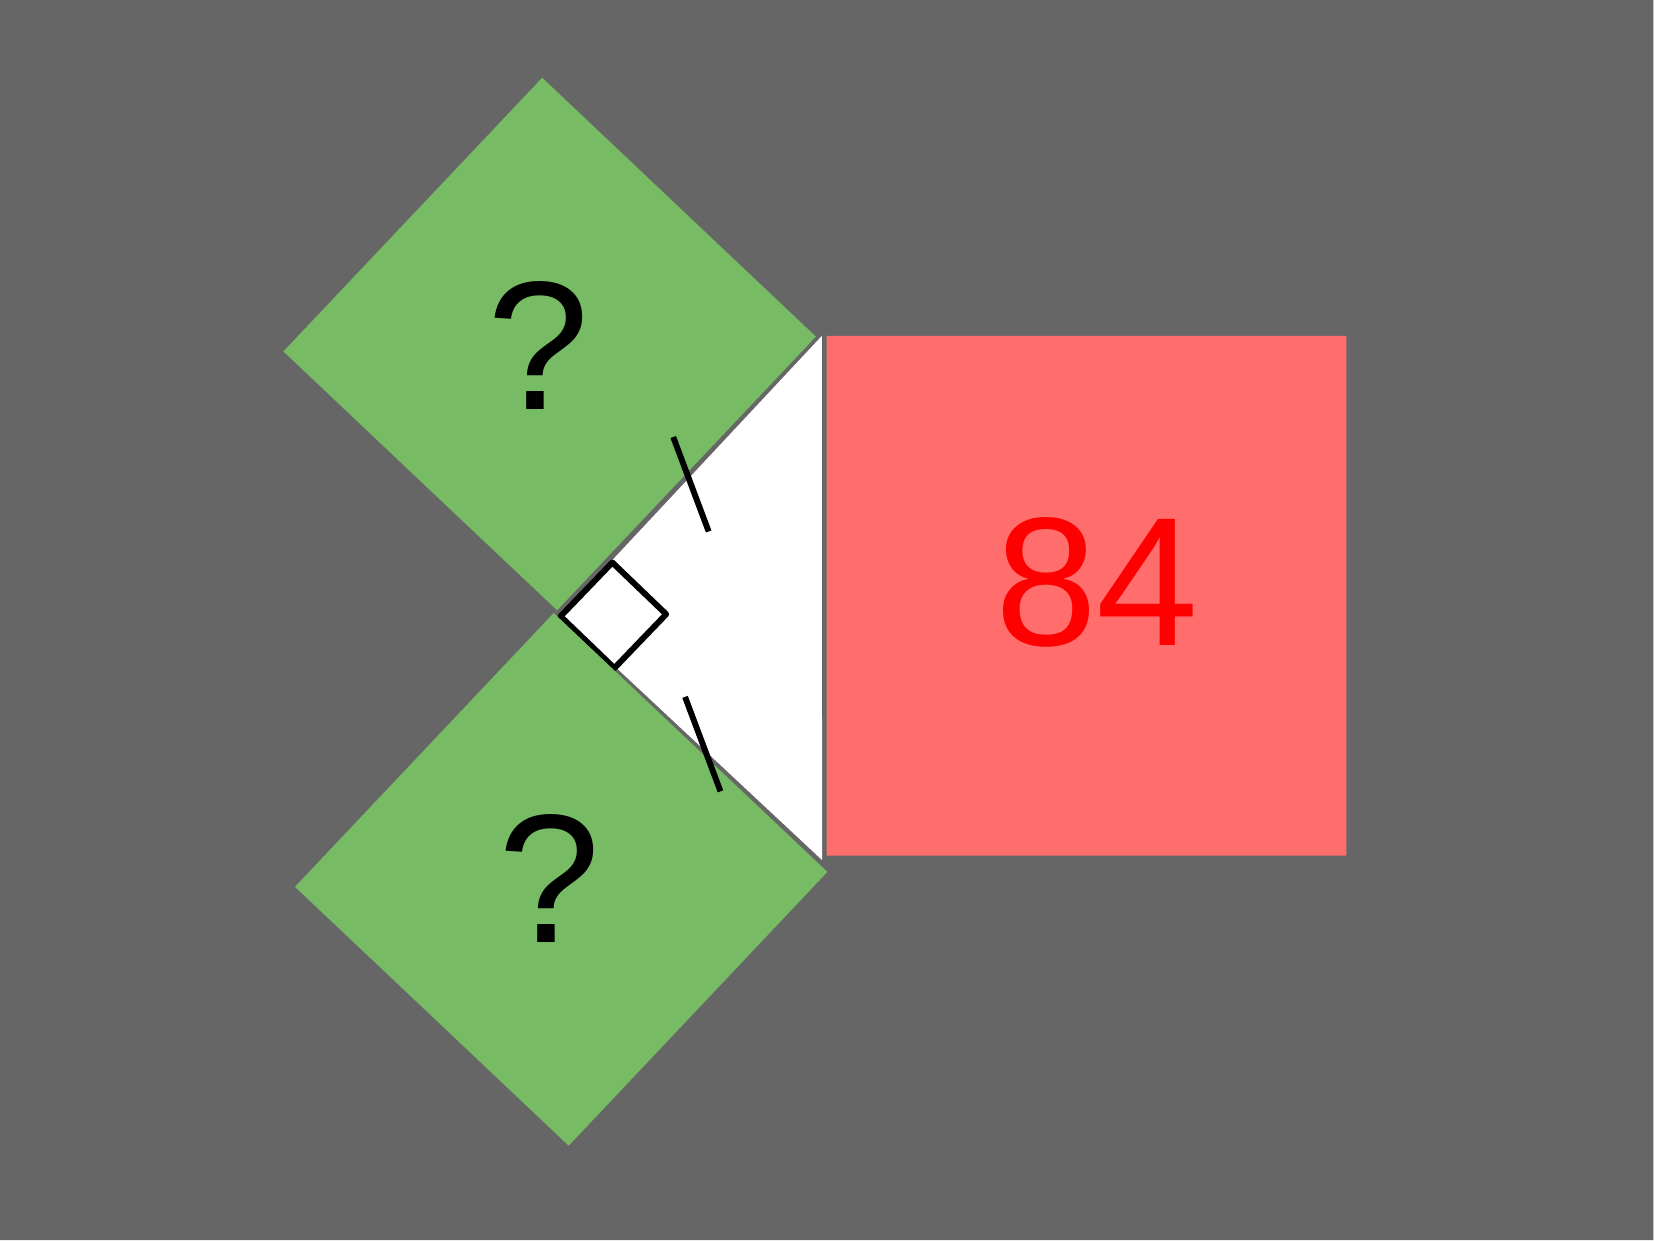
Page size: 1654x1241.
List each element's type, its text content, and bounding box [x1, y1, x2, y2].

text_box ? [472, 236, 735, 542]
text_box [0, 0, 1654, 1241]
text_box 84 [980, 472, 1300, 693]
text_box ? [484, 769, 747, 1075]
